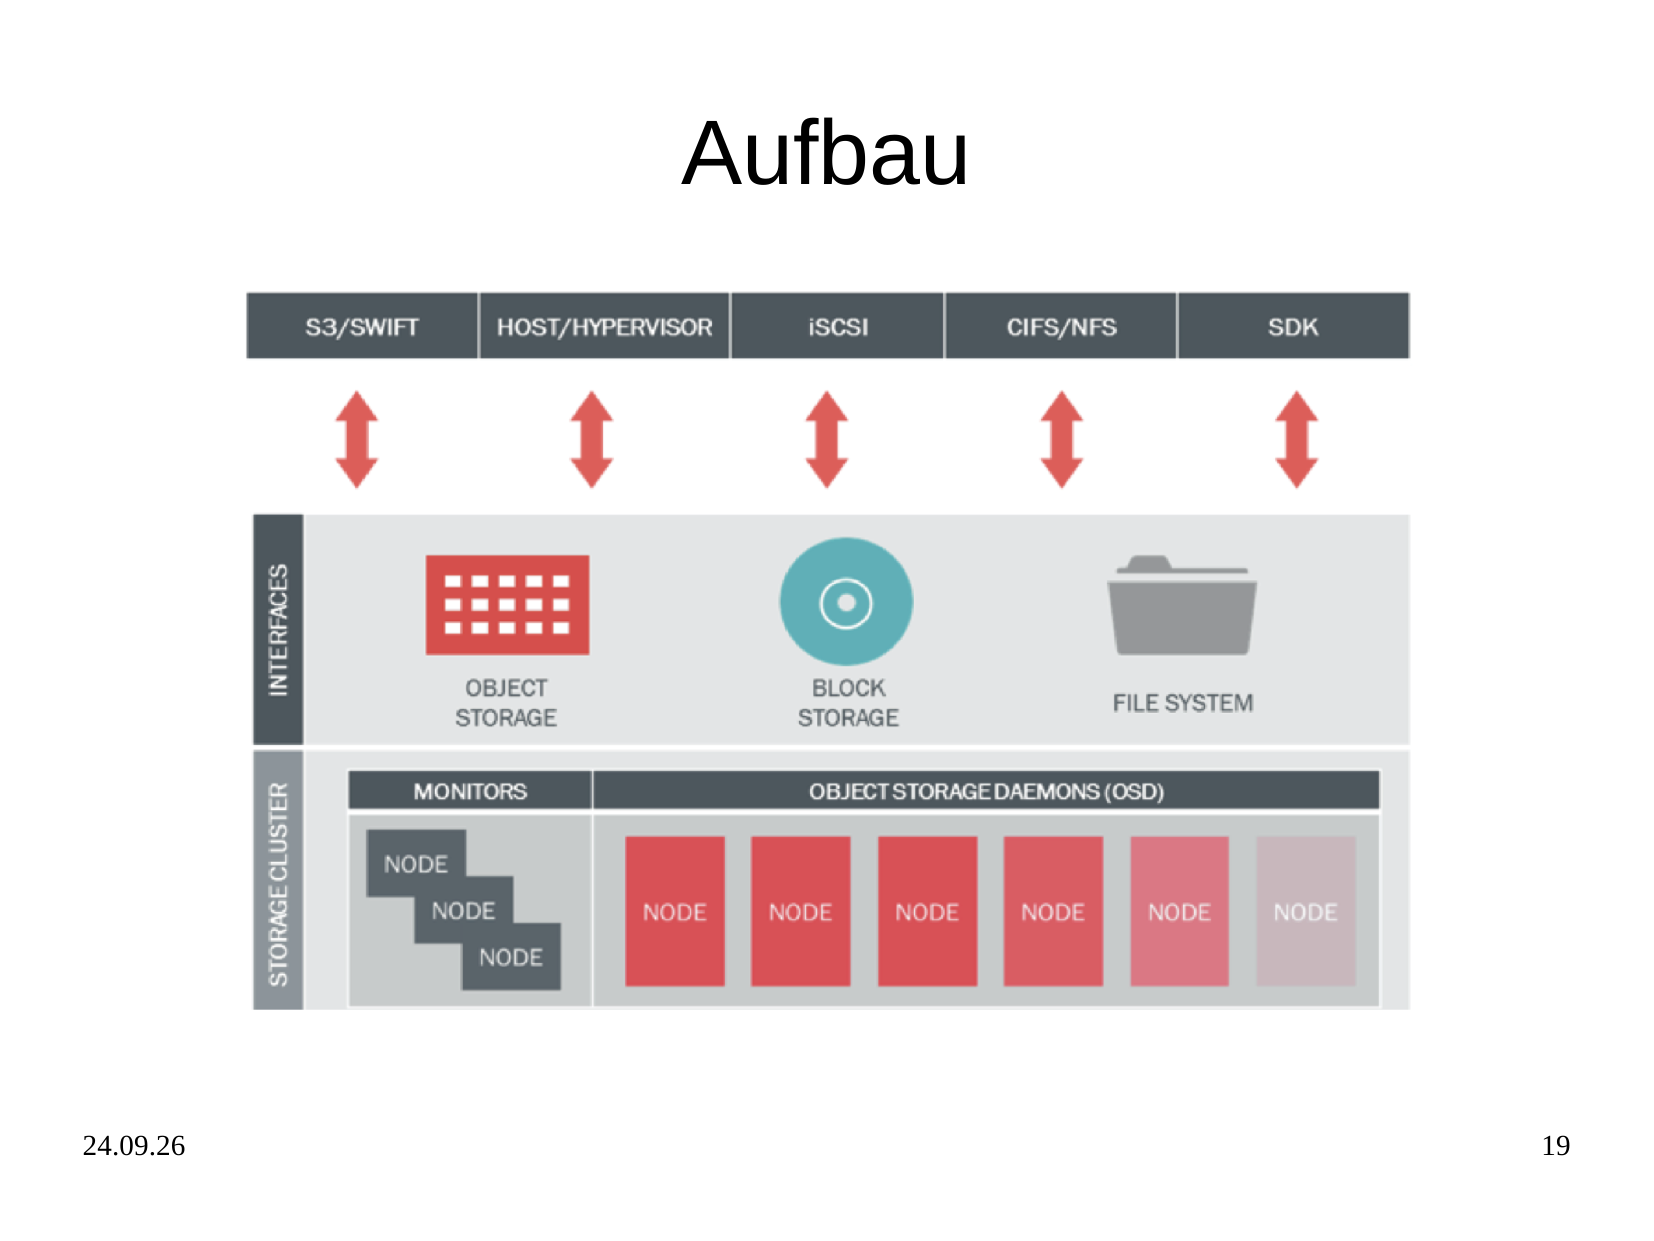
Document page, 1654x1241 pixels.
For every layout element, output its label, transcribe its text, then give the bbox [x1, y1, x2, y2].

title Aufbau [82, 49, 1571, 257]
picture [239, 290, 1414, 1010]
